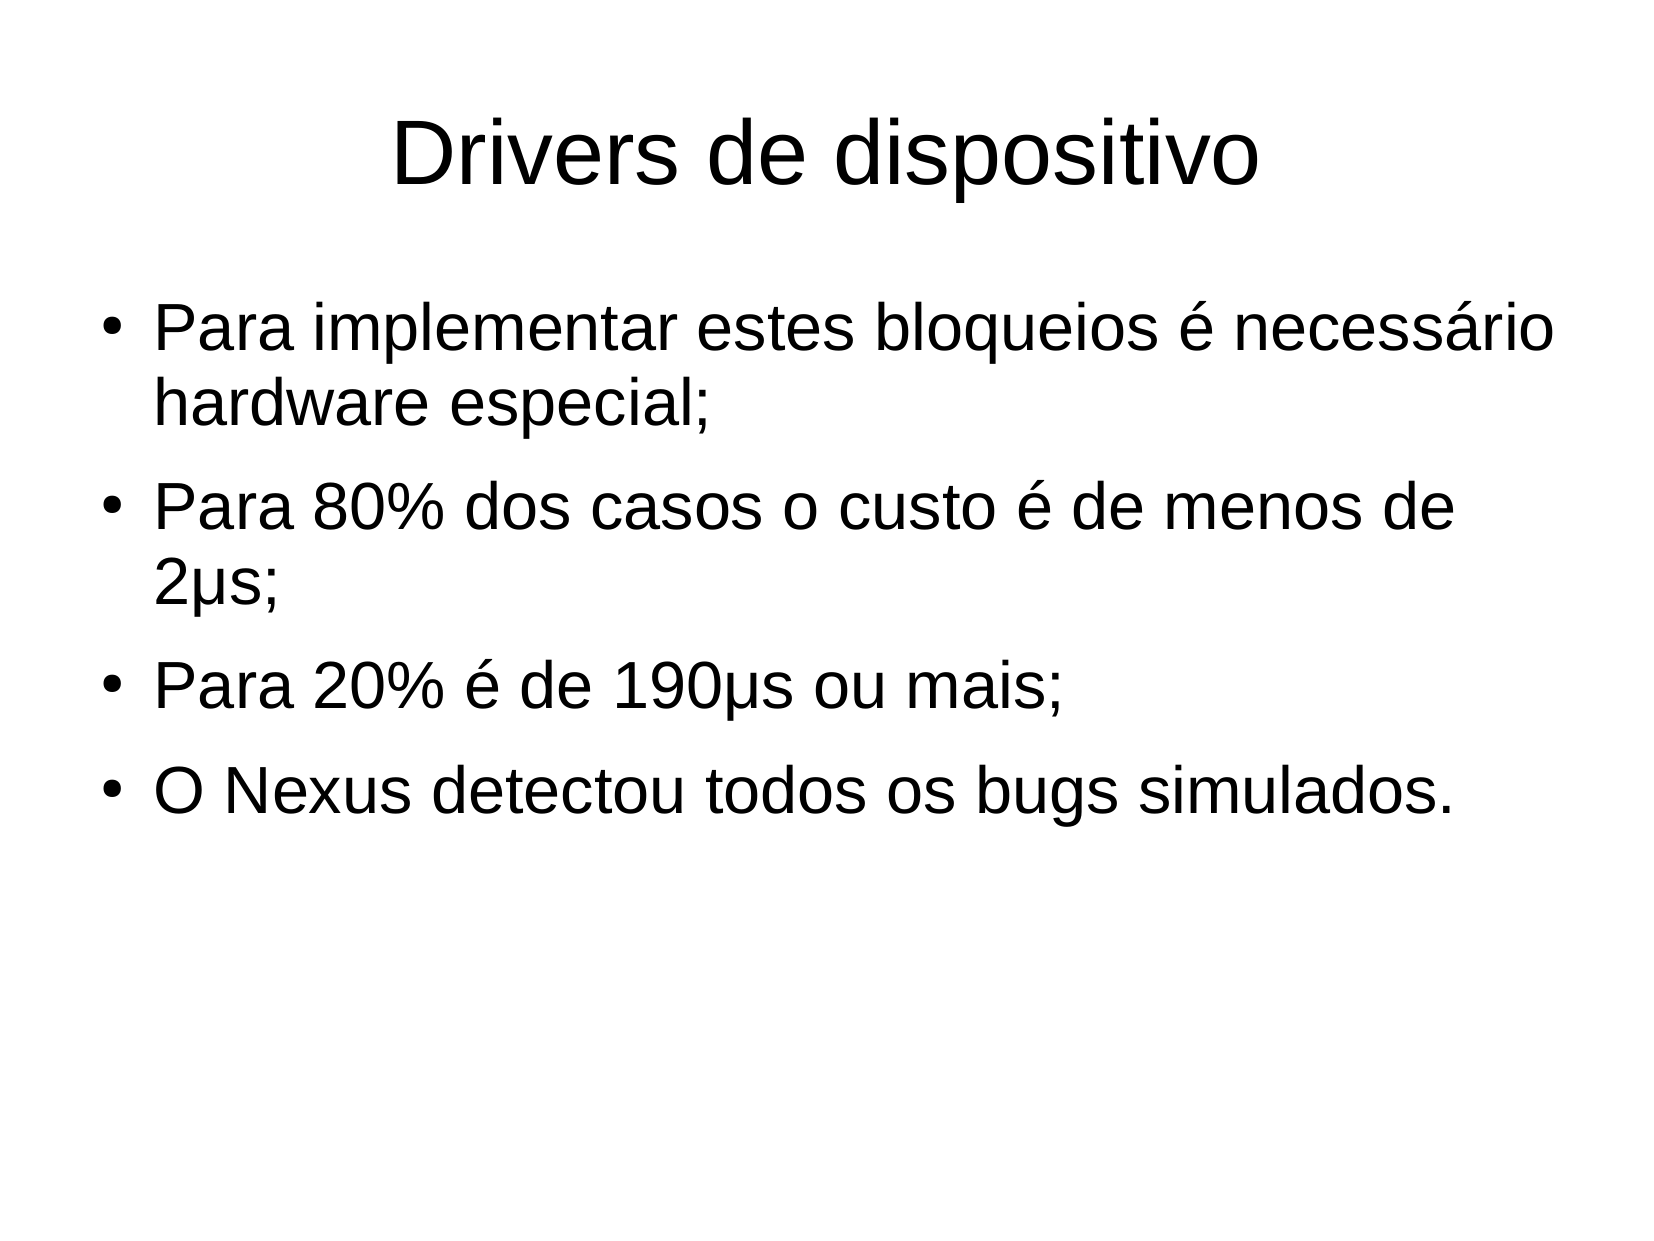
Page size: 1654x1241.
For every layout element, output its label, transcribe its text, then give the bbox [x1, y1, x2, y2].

list Para implementar estes bloqueios é necessário hardware especial; Para 80% dos casos o custo é de menos de 2μs; Para 20% é de 190μs ou mais; O Nexus detectou todos os bugs simulados. [82, 290, 1571, 1109]
title Drivers de dispositivo [82, 49, 1571, 257]
